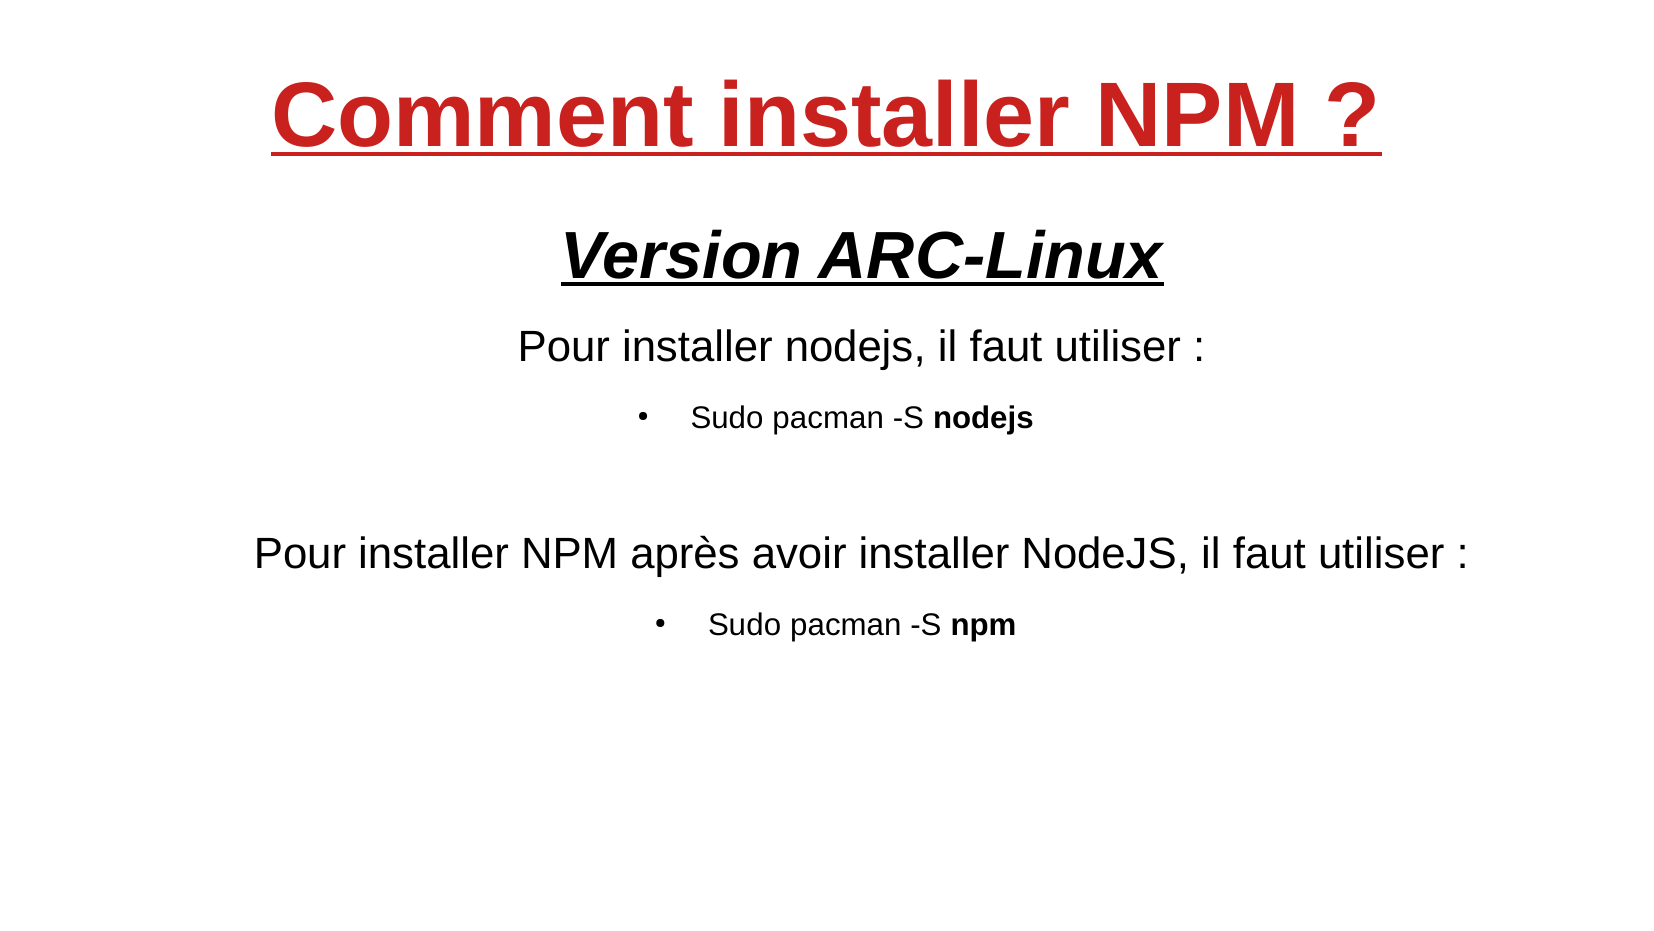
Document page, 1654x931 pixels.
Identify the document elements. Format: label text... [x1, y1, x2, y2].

list Version ARC-Linux Pour installer nodejs, il faut utiliser : Sudo pacman -S nodejs Pour installer NPM après avoir installer NodeJS, il faut utiliser : Sudo pacman -S npm [82, 217, 1571, 758]
title Comment installer NPM ? [82, 37, 1571, 193]
